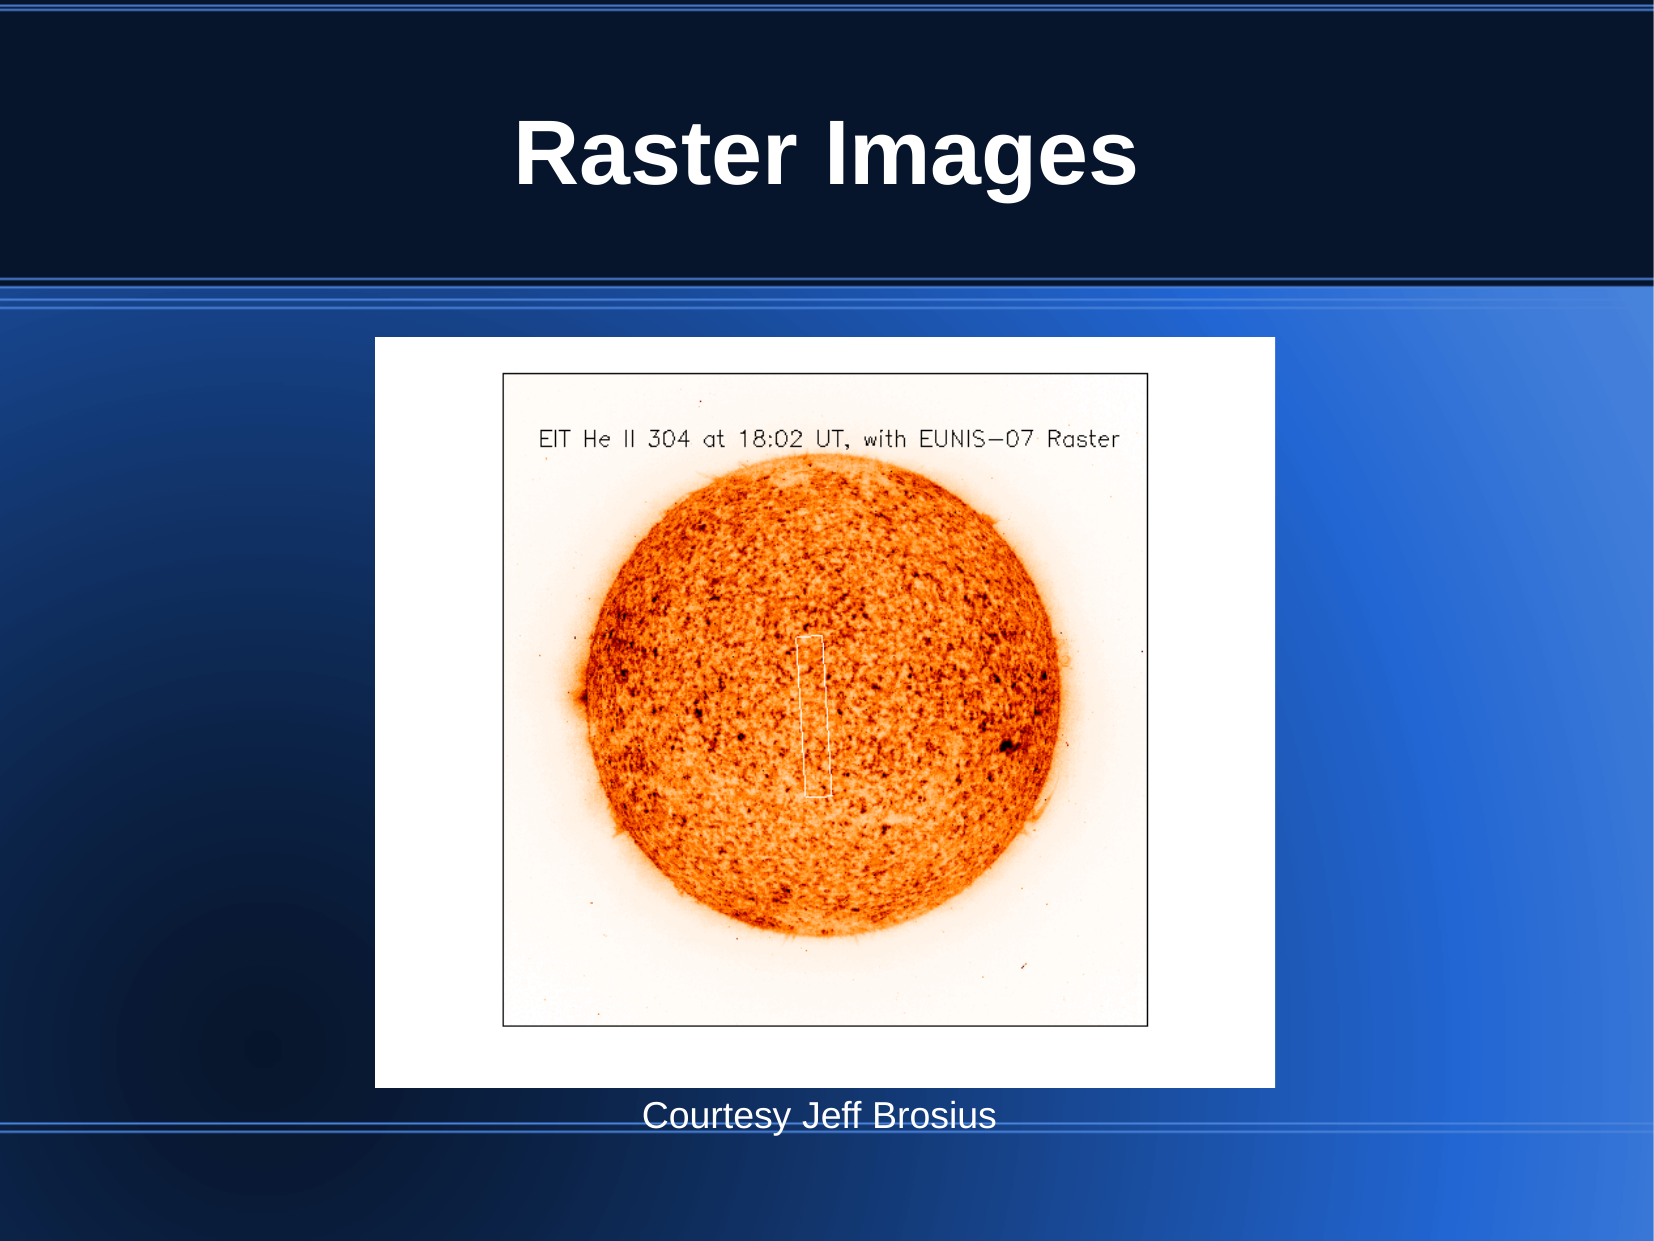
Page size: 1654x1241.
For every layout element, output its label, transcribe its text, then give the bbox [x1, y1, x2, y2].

title Raster Images [82, 56, 1571, 250]
picture [0, 0, 1654, 1241]
text_box Courtesy Jeff Brosius [627, 1087, 1013, 1145]
